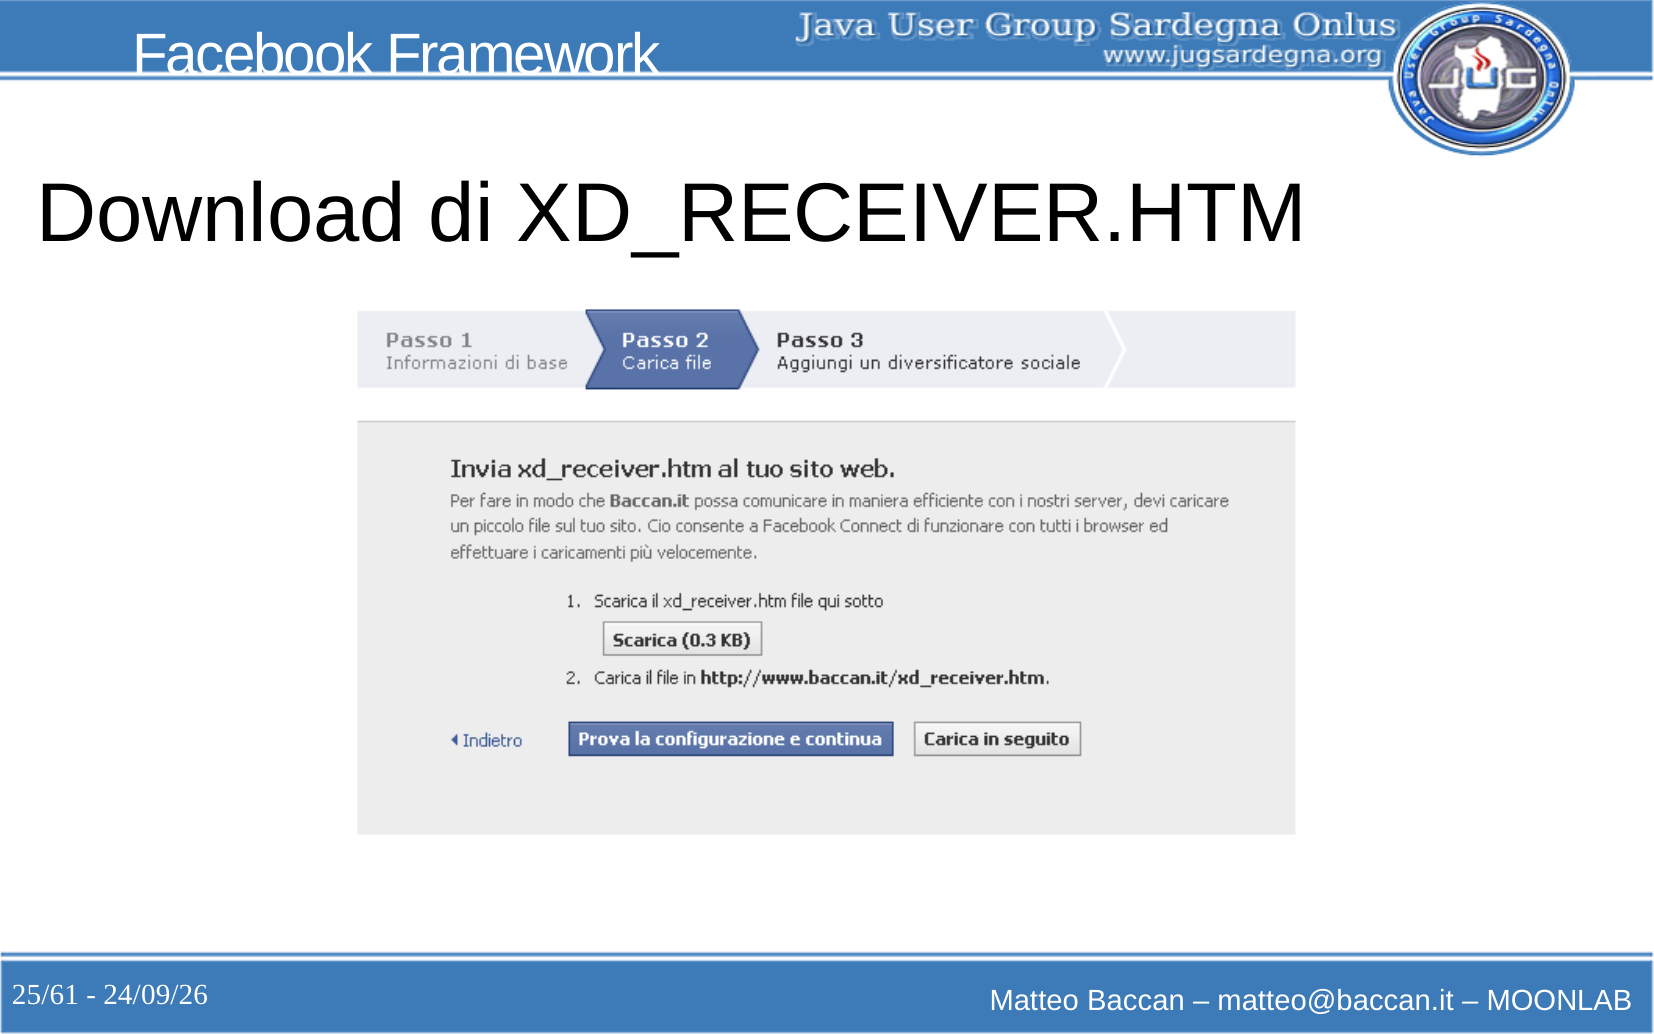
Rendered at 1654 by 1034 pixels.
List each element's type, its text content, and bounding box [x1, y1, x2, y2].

text_box Download di XD_RECEIVER.HTM [21, 158, 1610, 275]
title Facebook Framework [132, 5, 1609, 103]
picture [0, 0, 1654, 1034]
